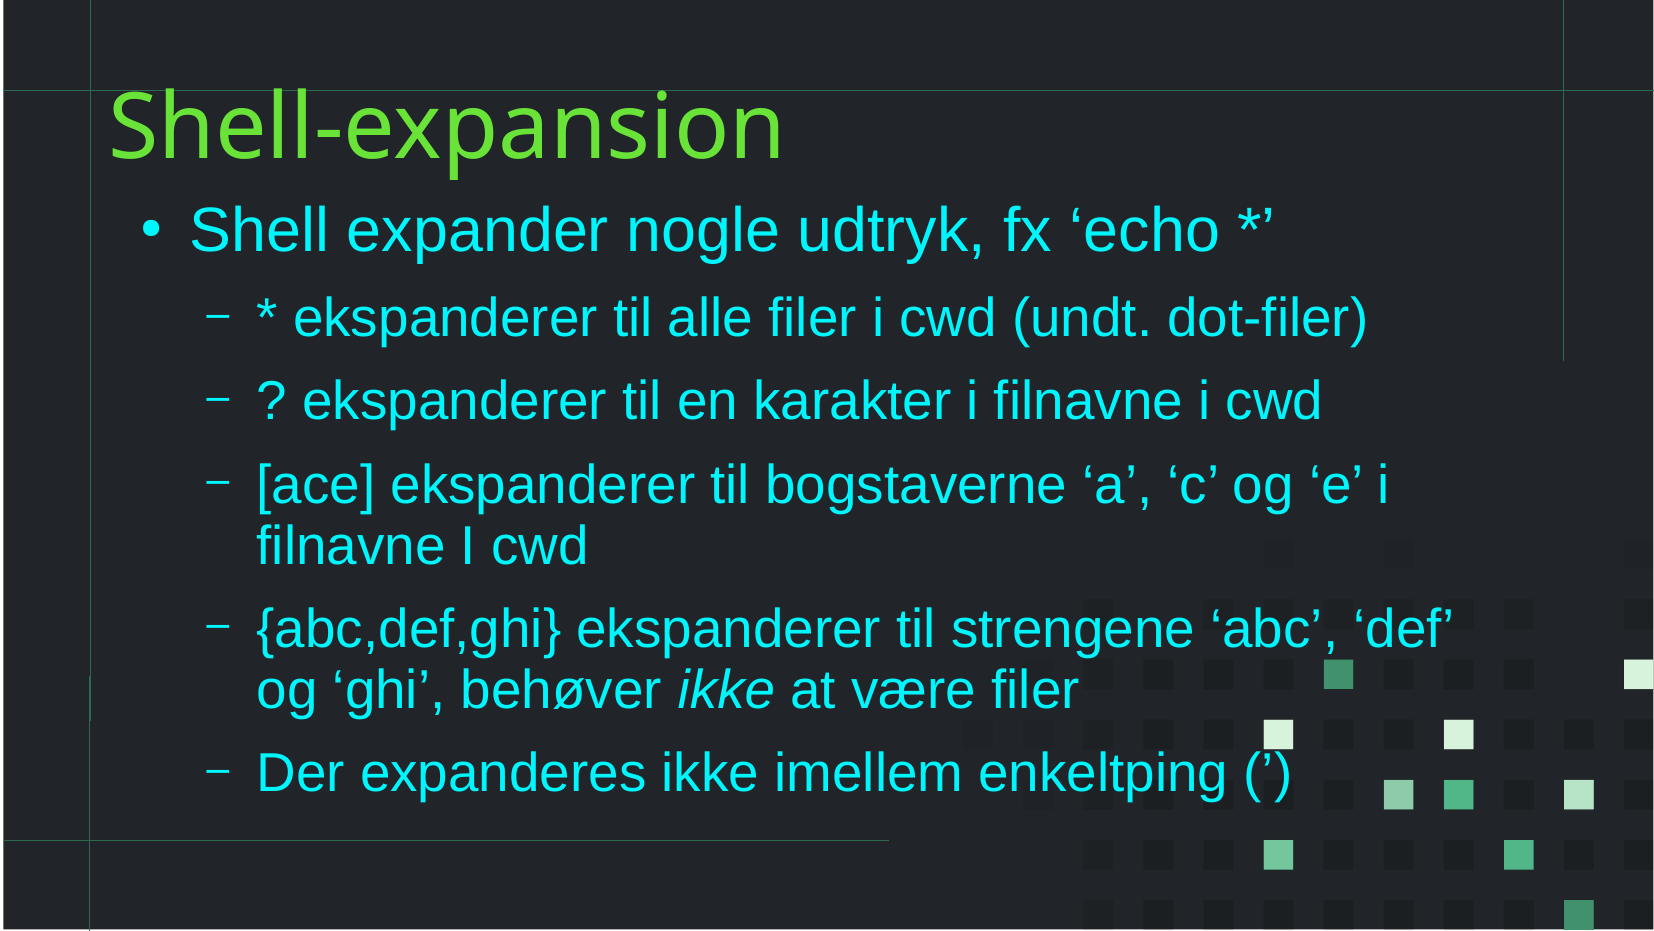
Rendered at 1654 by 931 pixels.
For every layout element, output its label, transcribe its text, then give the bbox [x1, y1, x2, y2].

list Shell expander nogle udtryk, fx ‘echo *’ * ekspanderer til alle filer i cwd (undt. dot-filer) ? ekspanderer til en karakter i filnavne i cwd [ace] ekspanderer til bogstaverne ‘a’, ‘c’ og ‘e’ i filnavne I cwd {abc,def,ghi} ekspanderer til strengene ‘abc’, ‘def’ og ‘ghi’, behøver ikke at være filer Der expanderes ikke imellem enkeltping (’) [123, 195, 1519, 811]
picture [963, 539, 1654, 930]
title Shell-expansion [108, 45, 1564, 201]
